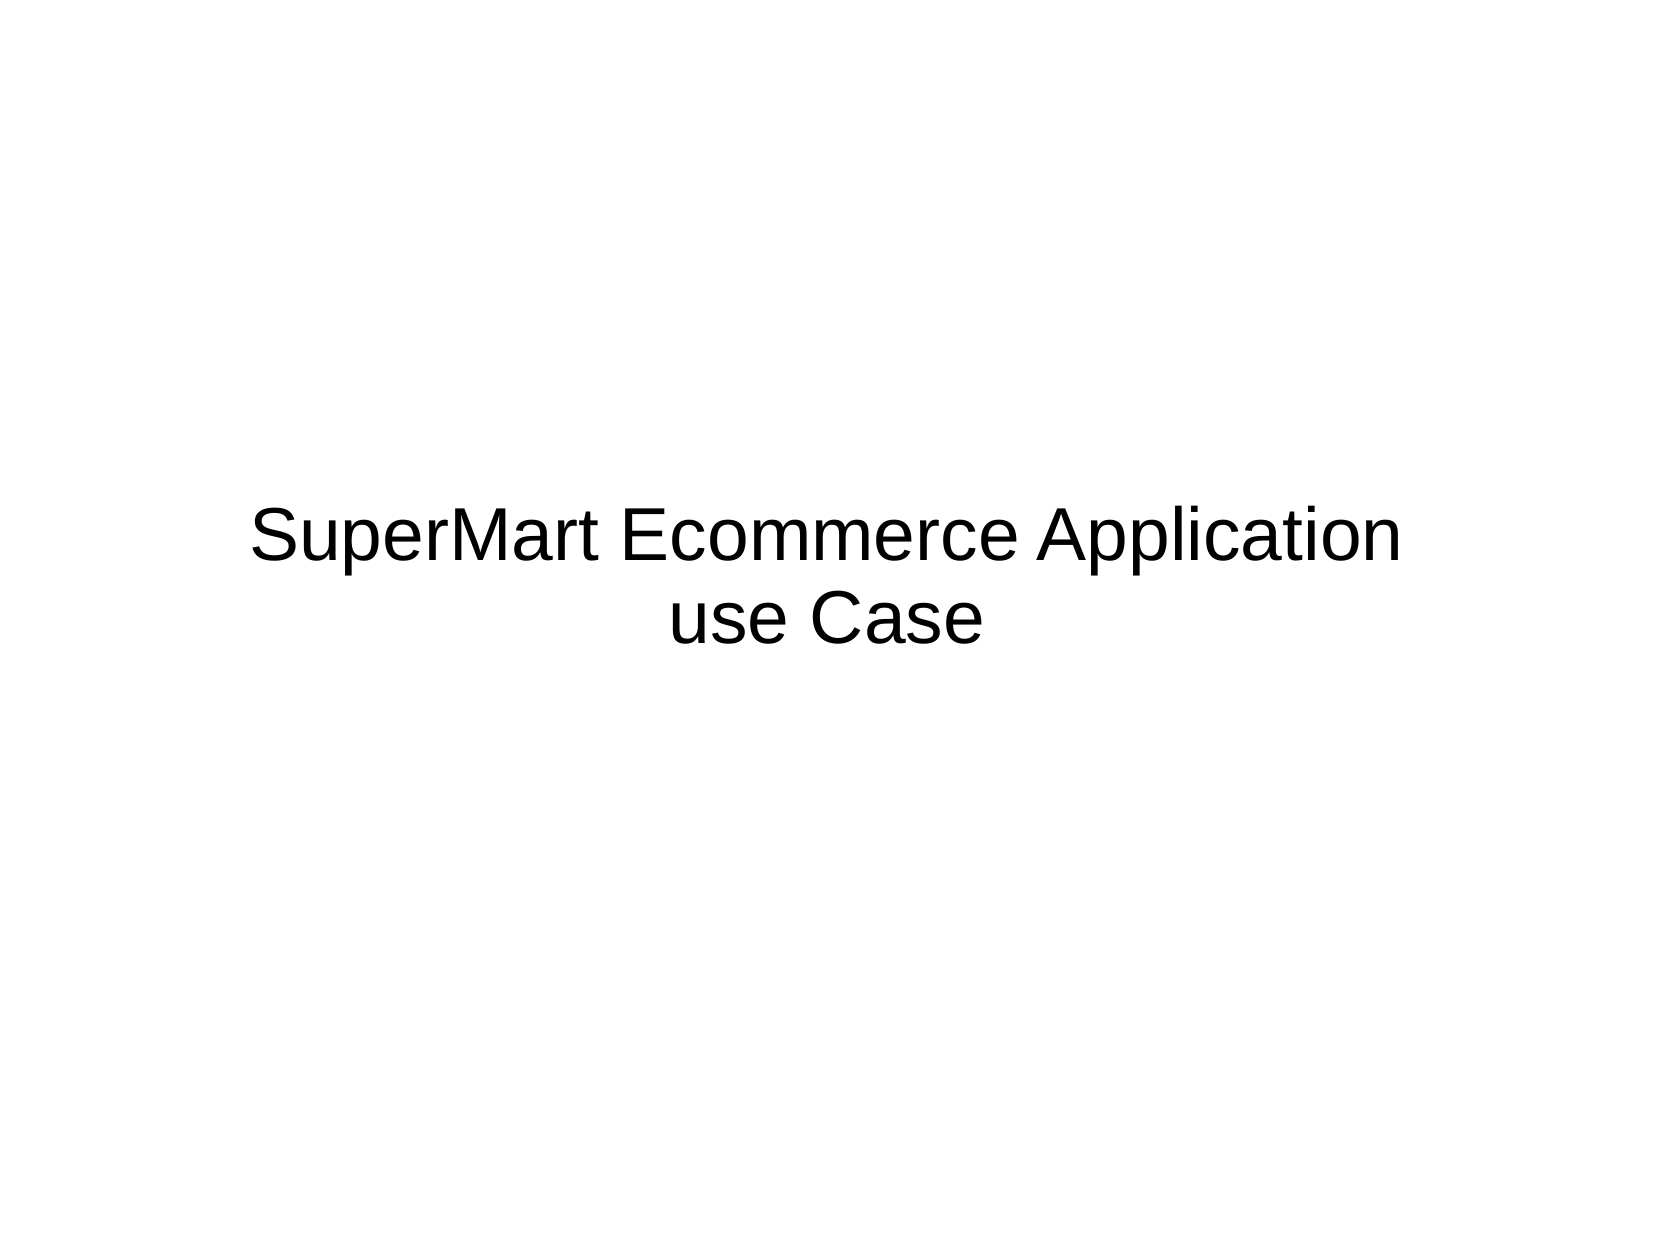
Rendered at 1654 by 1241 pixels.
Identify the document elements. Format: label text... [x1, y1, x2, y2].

title SuperMart Ecommerce Application use Case [82, 472, 1571, 680]
